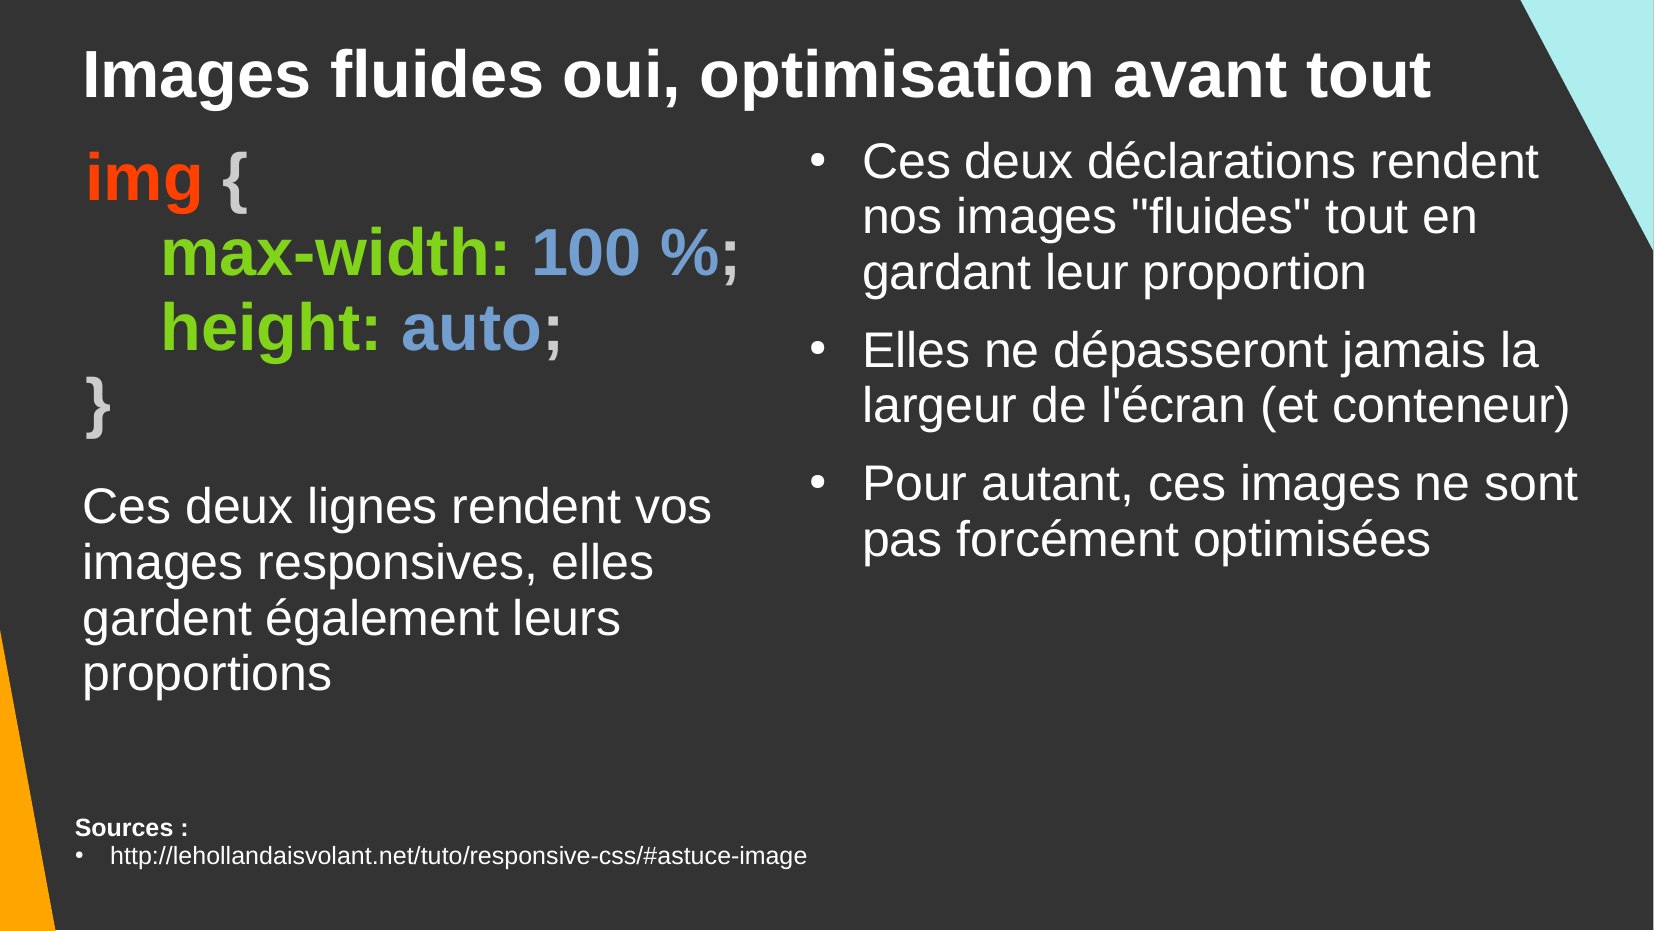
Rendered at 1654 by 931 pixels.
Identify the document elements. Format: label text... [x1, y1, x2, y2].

list Ces deux déclarations rendent nos images "fluides" tout en gardant leur proportion Elles ne dépasseront jamais la largeur de l'écran (et conteneur) Pour autant, ces images ne sont pas forcément optimisées [791, 132, 1583, 798]
text_box Sources : http://lehollandaisvolant.net/tuto/responsive-css/#astuce-image [60, 806, 1546, 931]
text_box [1520, 0, 1654, 253]
title Ces deux lignes rendent vos images responsives, elles gardent également leurs proportions [82, 478, 745, 702]
text_box [0, 629, 56, 931]
title Images fluides oui, optimisation avant tout [82, 37, 1571, 114]
text_box img { max-width: 100 %; height: auto; } [70, 132, 780, 447]
